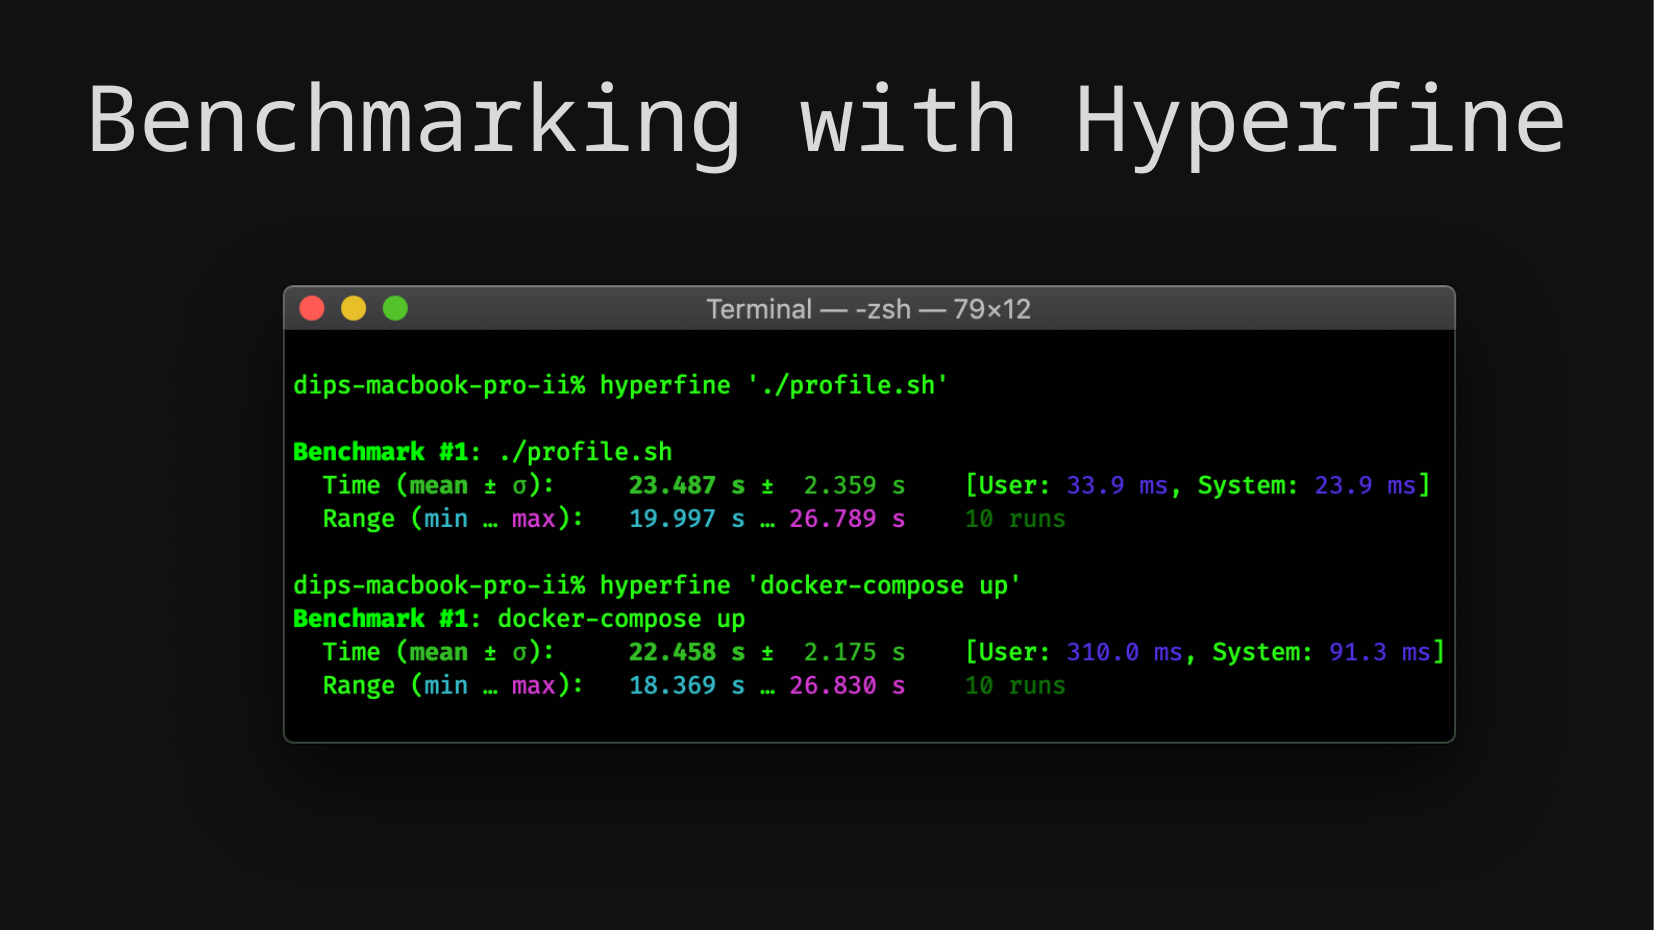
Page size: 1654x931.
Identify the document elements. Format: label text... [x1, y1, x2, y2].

title Benchmarking with Hyperfine [82, 37, 1571, 193]
picture [166, 206, 1573, 898]
